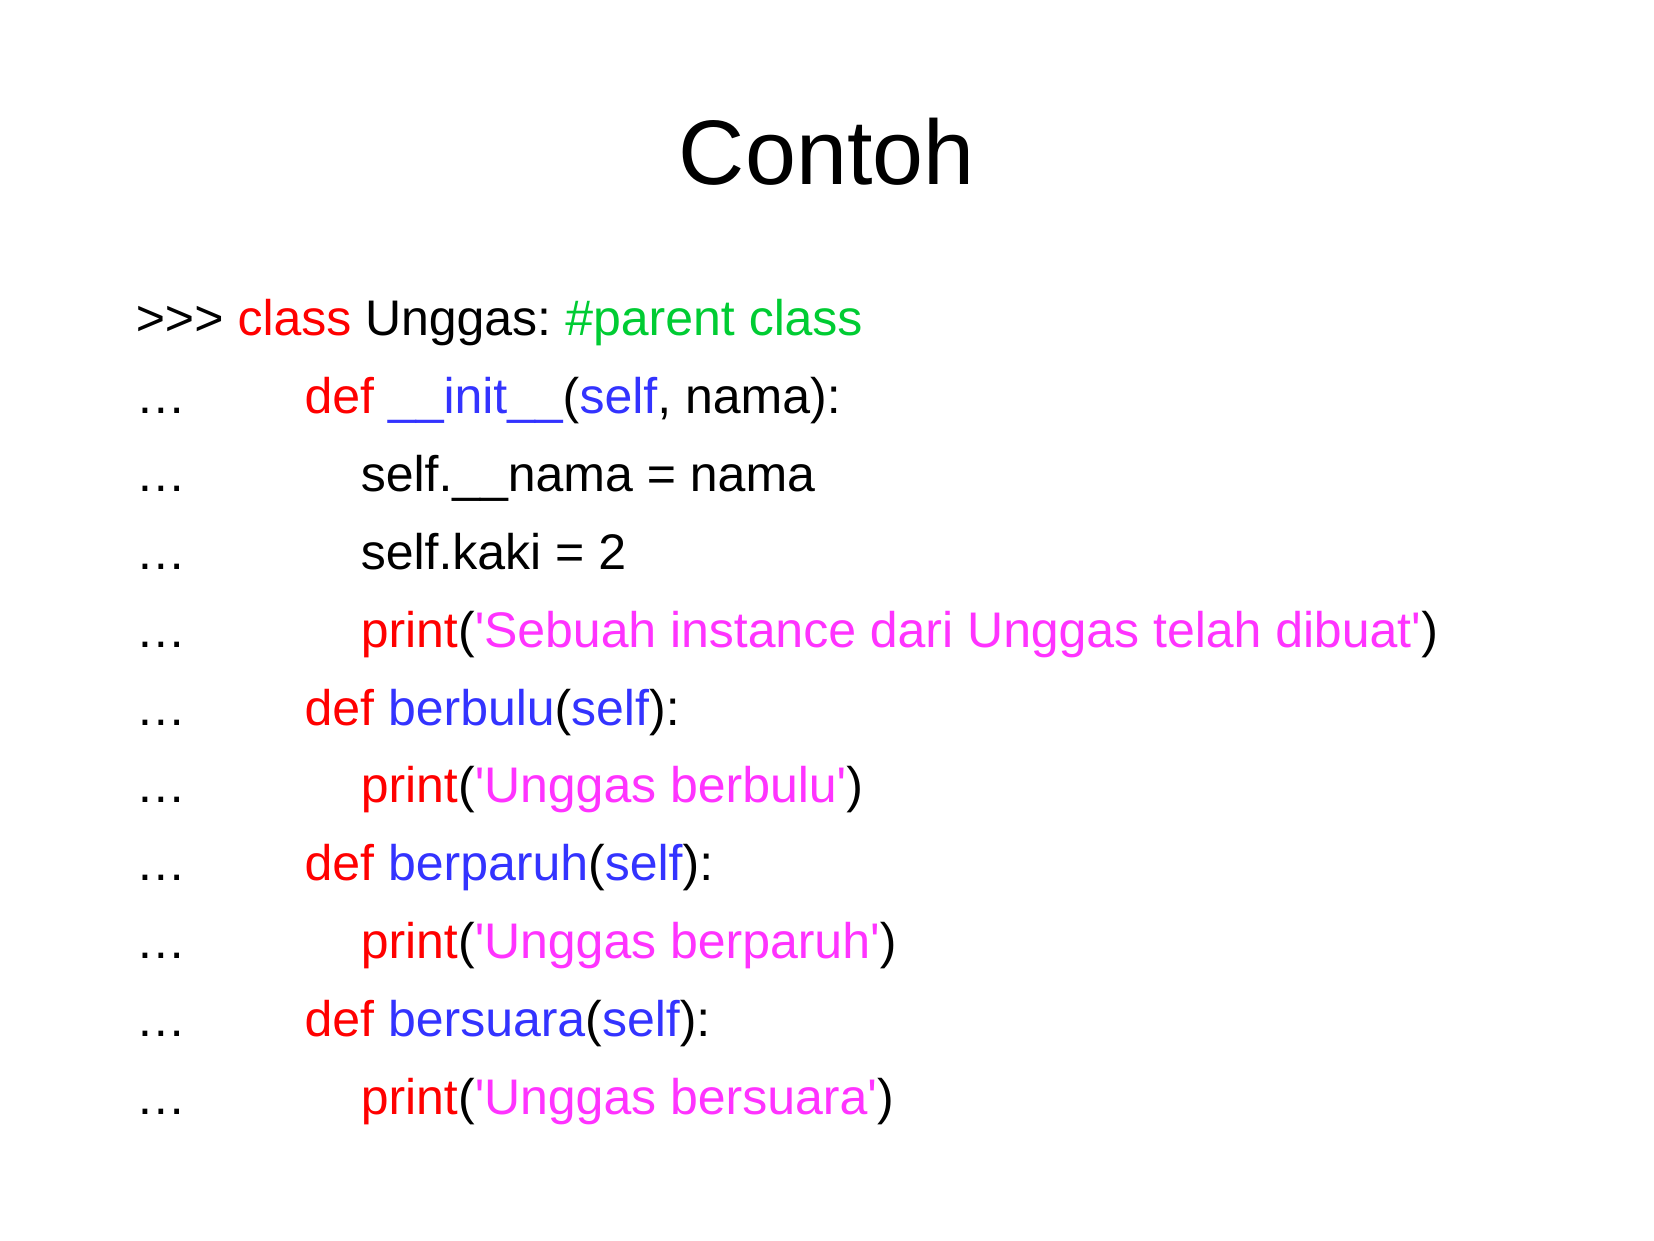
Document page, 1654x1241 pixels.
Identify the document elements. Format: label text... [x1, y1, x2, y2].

title Contoh [82, 49, 1571, 257]
list >>> class Unggas: #parent class … def __init__(self, nama): … self.__nama = nama … self.kaki = 2 … print('Sebuah instance dari Unggas telah dibuat') … def berbulu(self): … print('Unggas berbulu') … def berparuh(self): … print('Unggas berparuh') … def bersuara(self): … print('Unggas bersuara') [82, 290, 1571, 1126]
